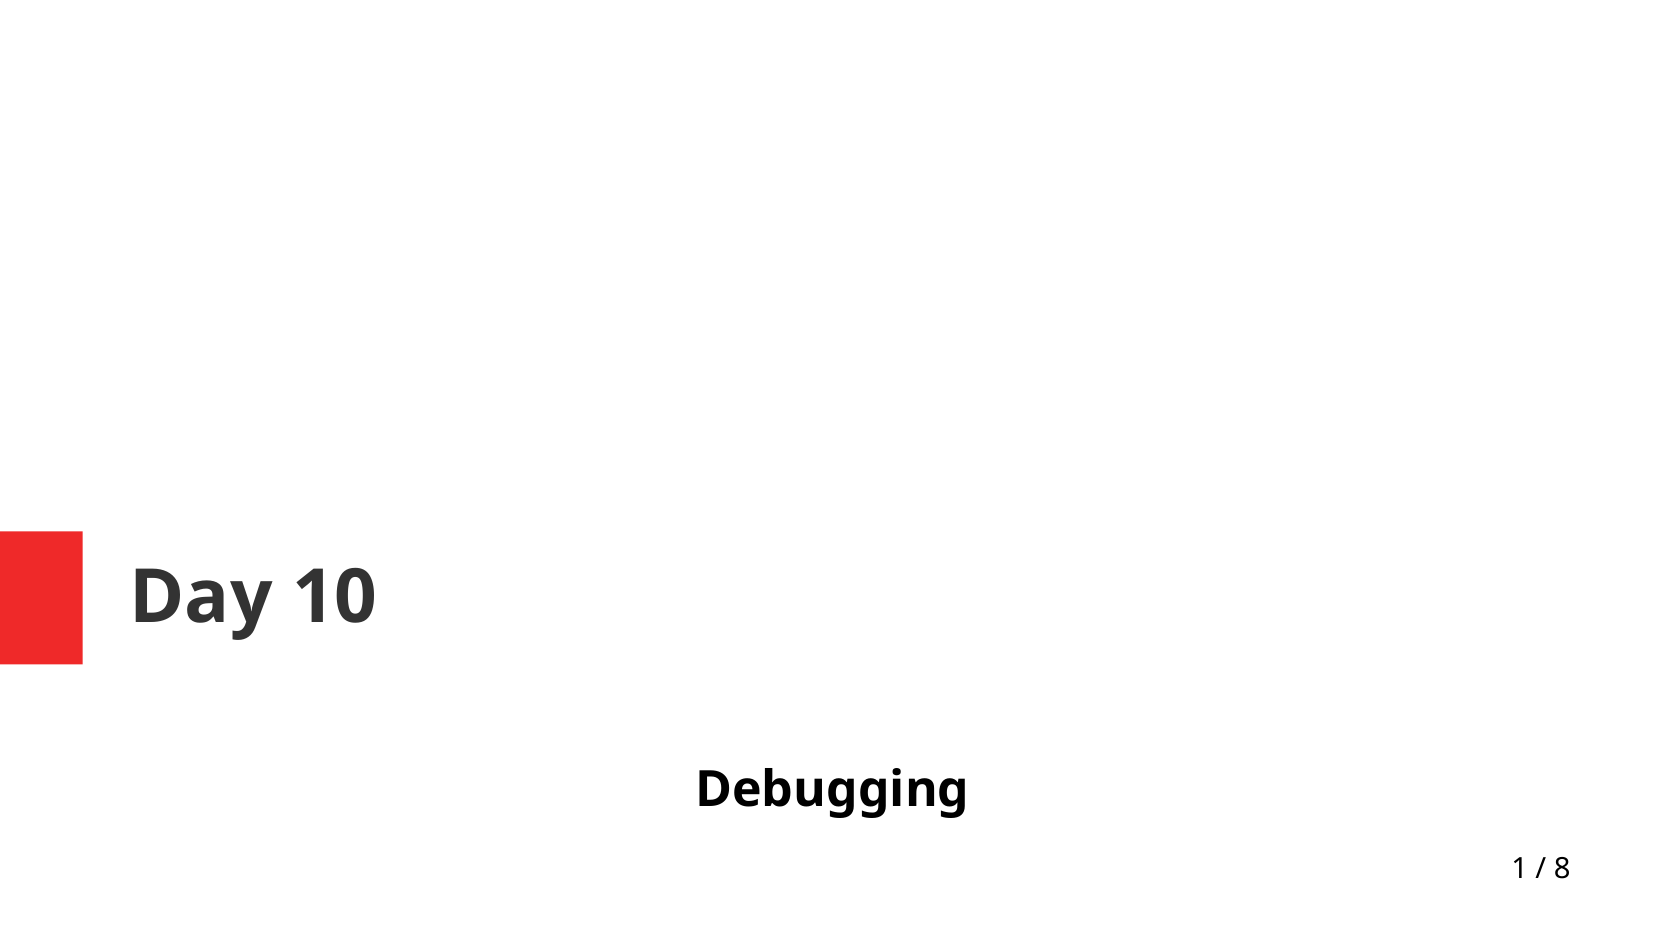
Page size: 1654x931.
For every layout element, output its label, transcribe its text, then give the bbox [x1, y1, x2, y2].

subtitle Debugging [129, 726, 1536, 848]
title Day 10 [129, 504, 1536, 683]
